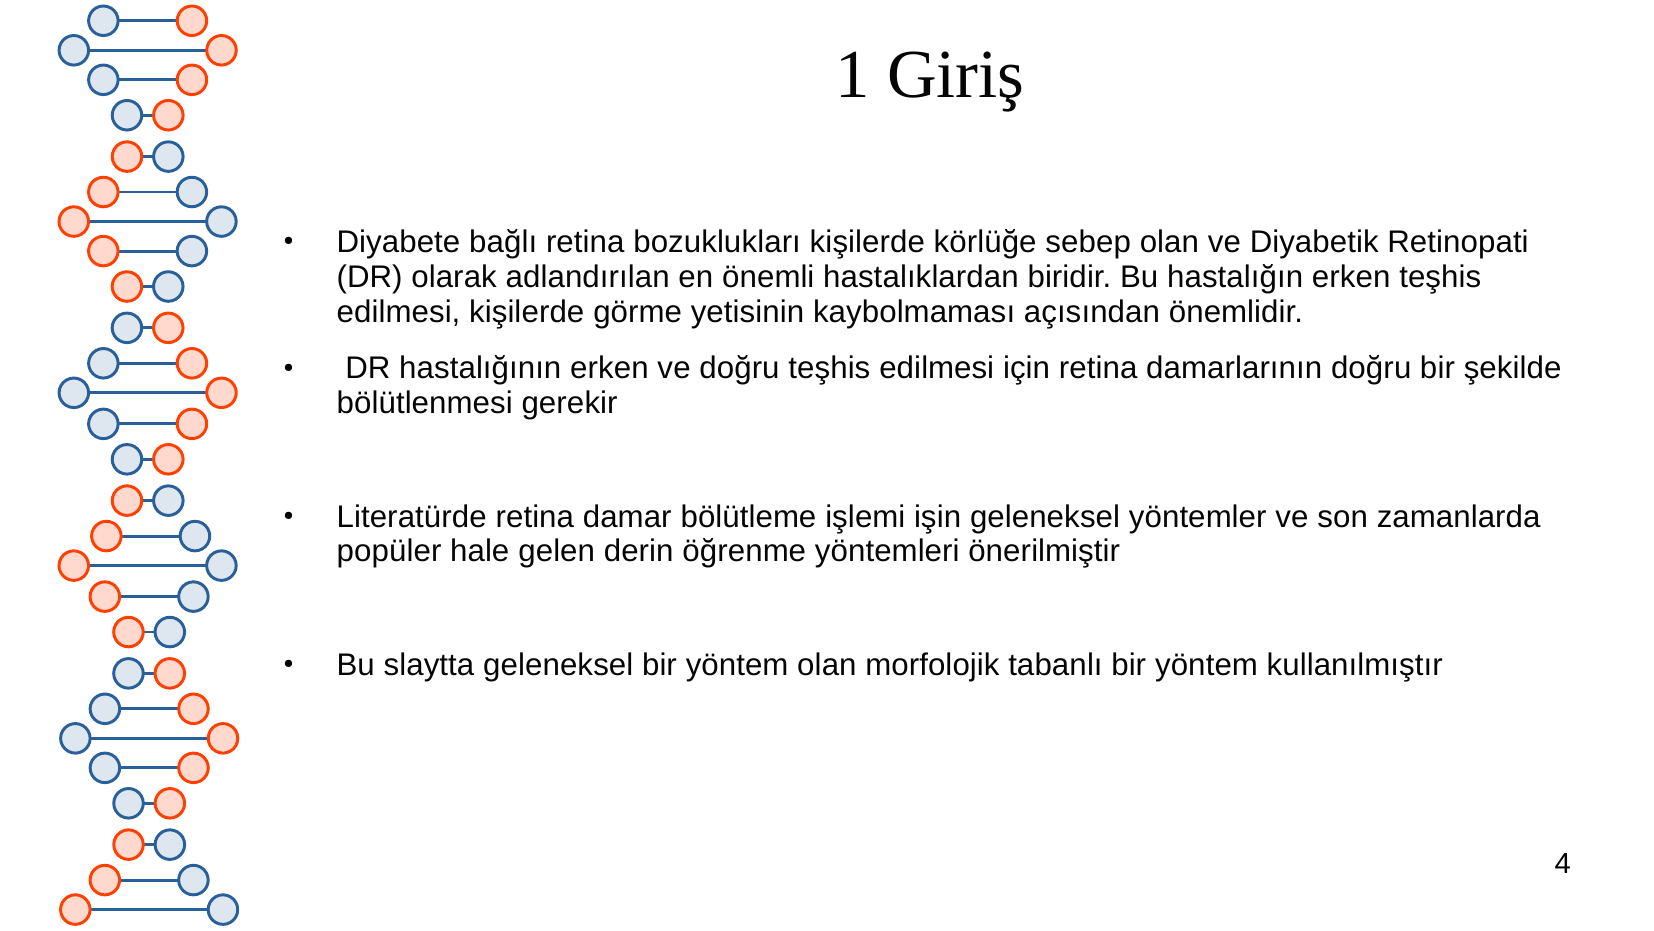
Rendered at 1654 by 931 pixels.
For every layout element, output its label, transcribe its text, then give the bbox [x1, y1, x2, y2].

title 1 Giriş [265, 35, 1595, 189]
list Diyabete bağlı retina bozuklukları kişilerde körlüğe sebep olan ve Diyabetik Retinopati (DR) olarak adlandırılan en önemli hastalıklardan biridir. Bu hastalığın erken teşhis edilmesi, kişilerde görme yetisinin kaybolmaması açısından önemlidir. DR hastalığının erken ve doğru teşhis edilmesi için retina damarlarının doğru bir şekilde bölütlenmesi gerekir Literatürde retina damar bölütleme işlemi işin geleneksel yöntemler ve son zamanlarda popüler hale gelen derin öğrenme yöntemleri önerilmiştir Bu slaytta geleneksel bir yöntem olan morfolojik tabanlı bir yöntem kullanılmıştır [265, 224, 1595, 764]
